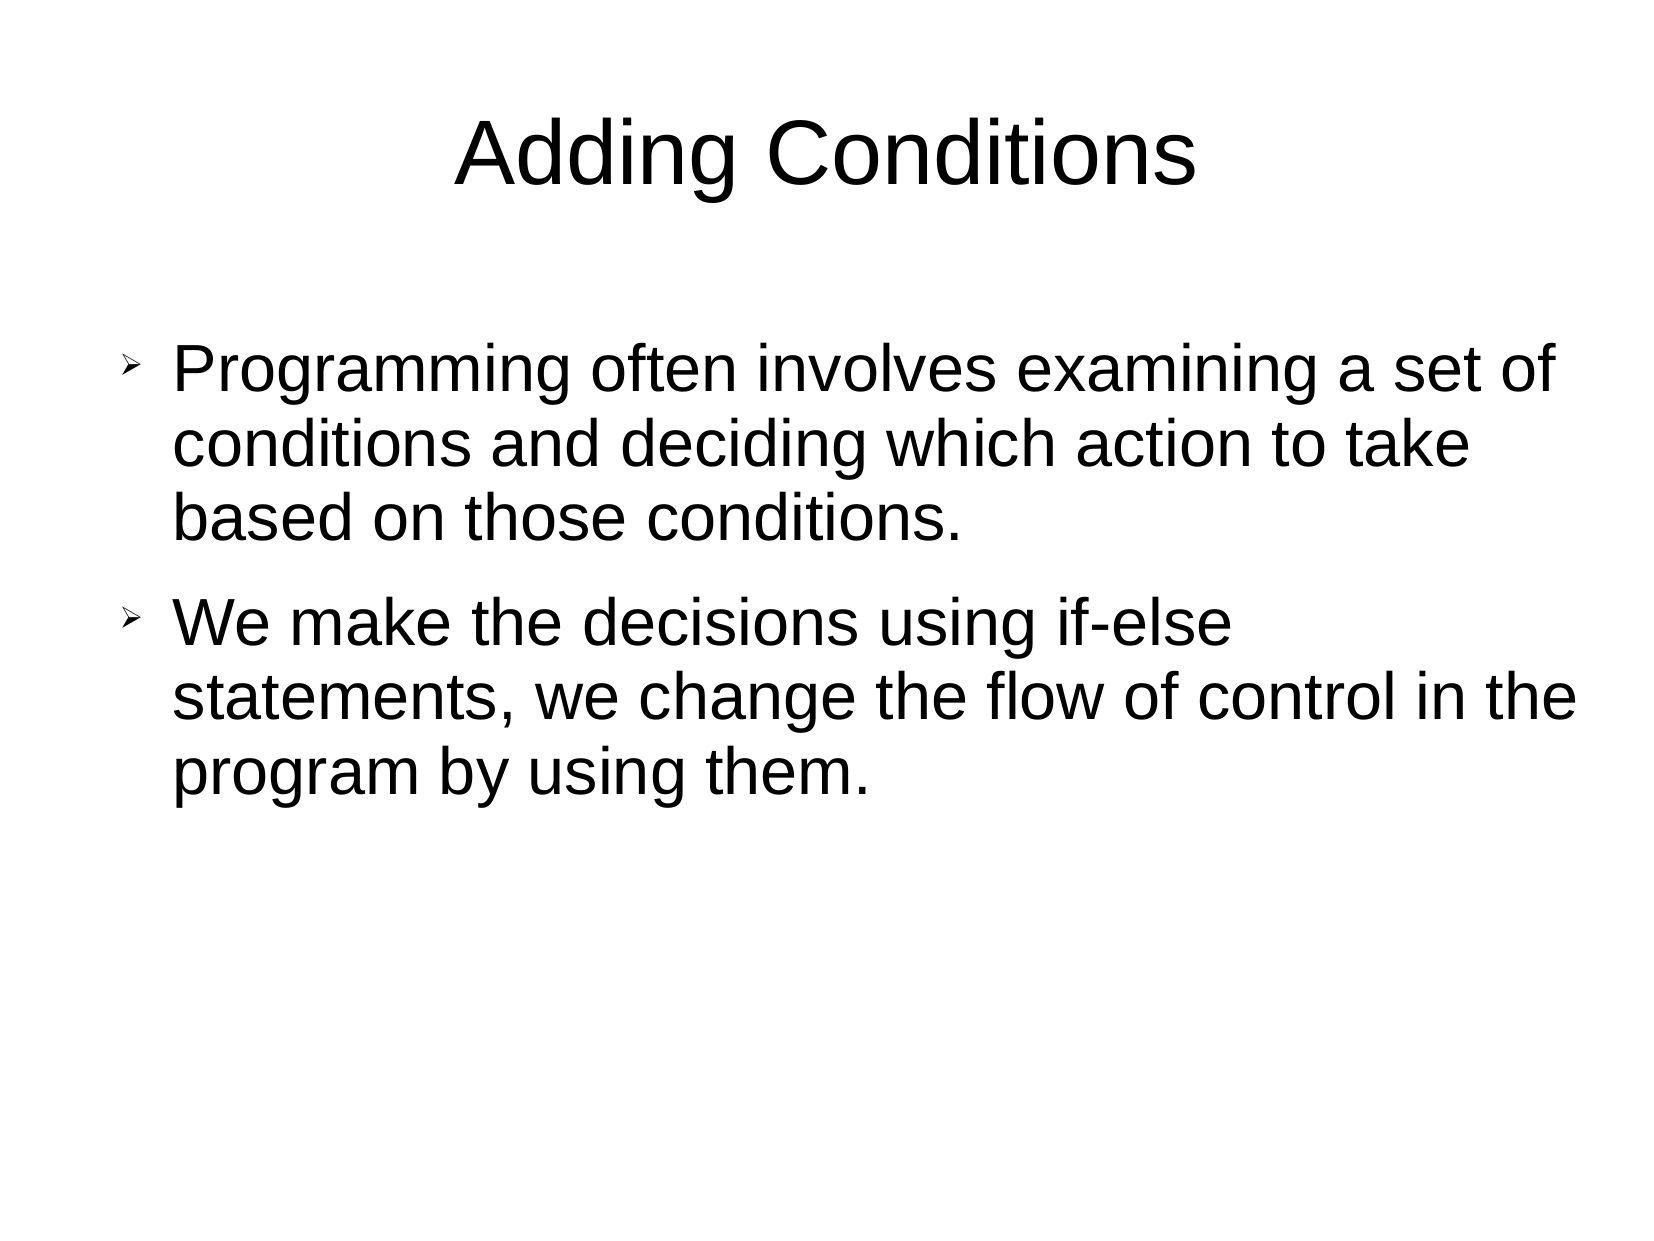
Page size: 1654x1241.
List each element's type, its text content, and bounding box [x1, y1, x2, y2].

list Programming often involves examining a set of conditions and deciding which action to take based on those conditions. We make the decisions using if-else statements, we change the flow of control in the program by using them. [101, 330, 1591, 1051]
title Adding Conditions [82, 49, 1571, 257]
